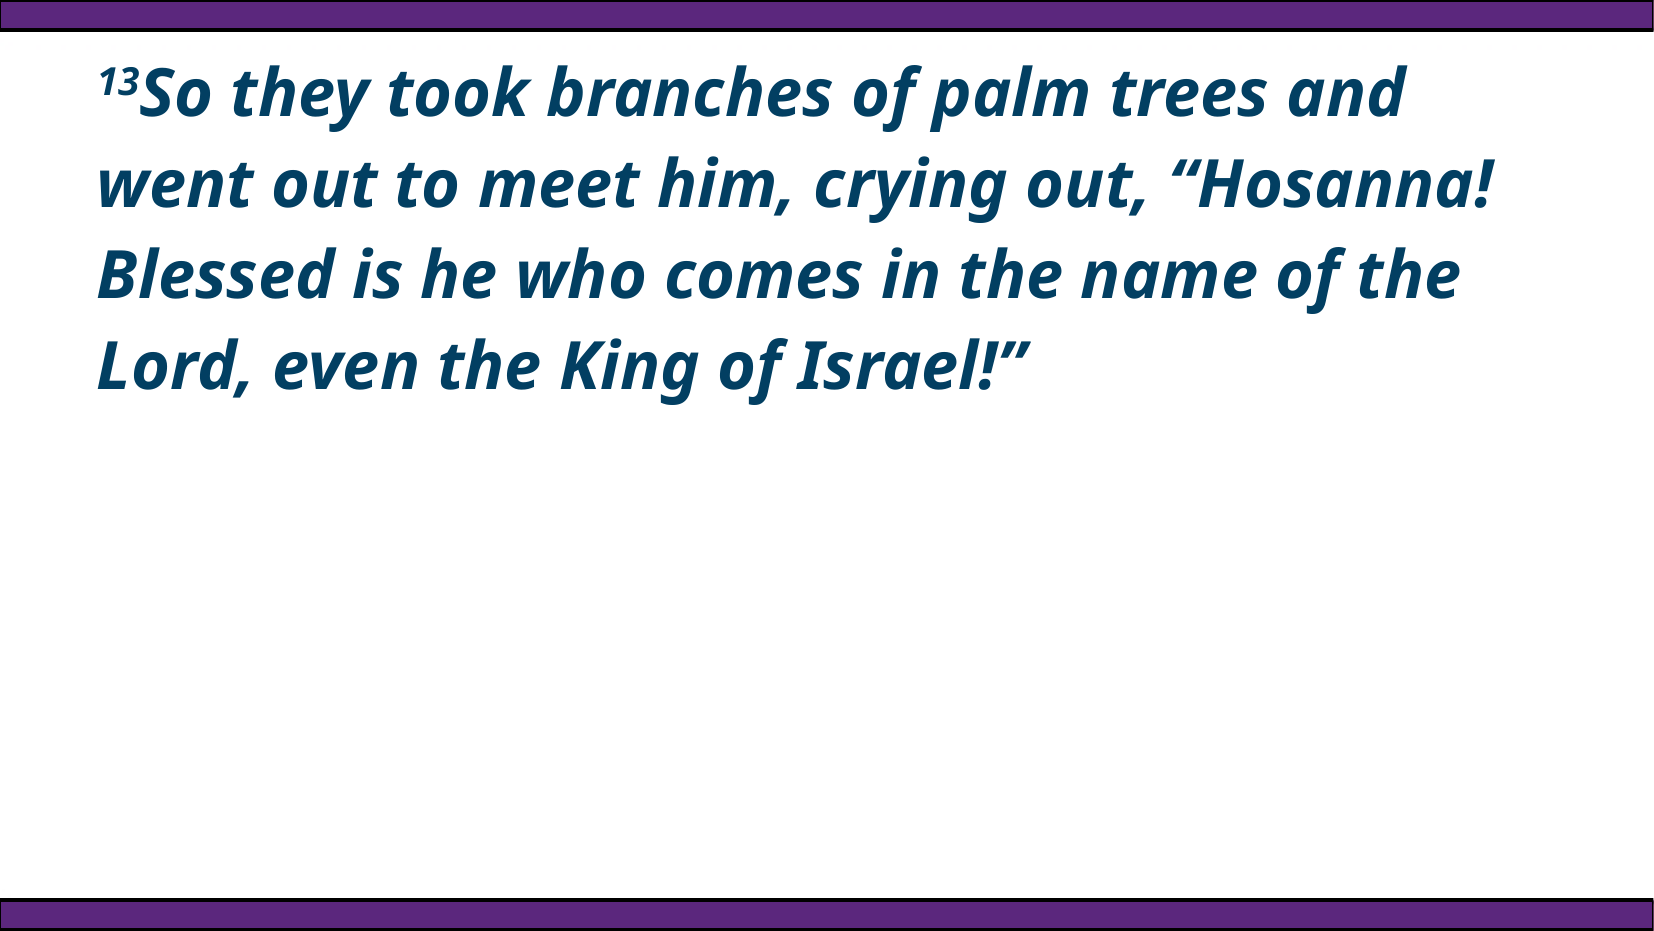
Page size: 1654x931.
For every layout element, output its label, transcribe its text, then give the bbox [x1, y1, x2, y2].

text_box [0, 0, 1654, 31]
text_box [0, 900, 1654, 931]
text_box 13So they took branches of palm trees and went out to meet him, crying out, “Hosanna! Blessed is he who comes in the name of the Lord, even the King of Israel!” [82, 38, 1593, 409]
picture [0, 31, 1654, 900]
